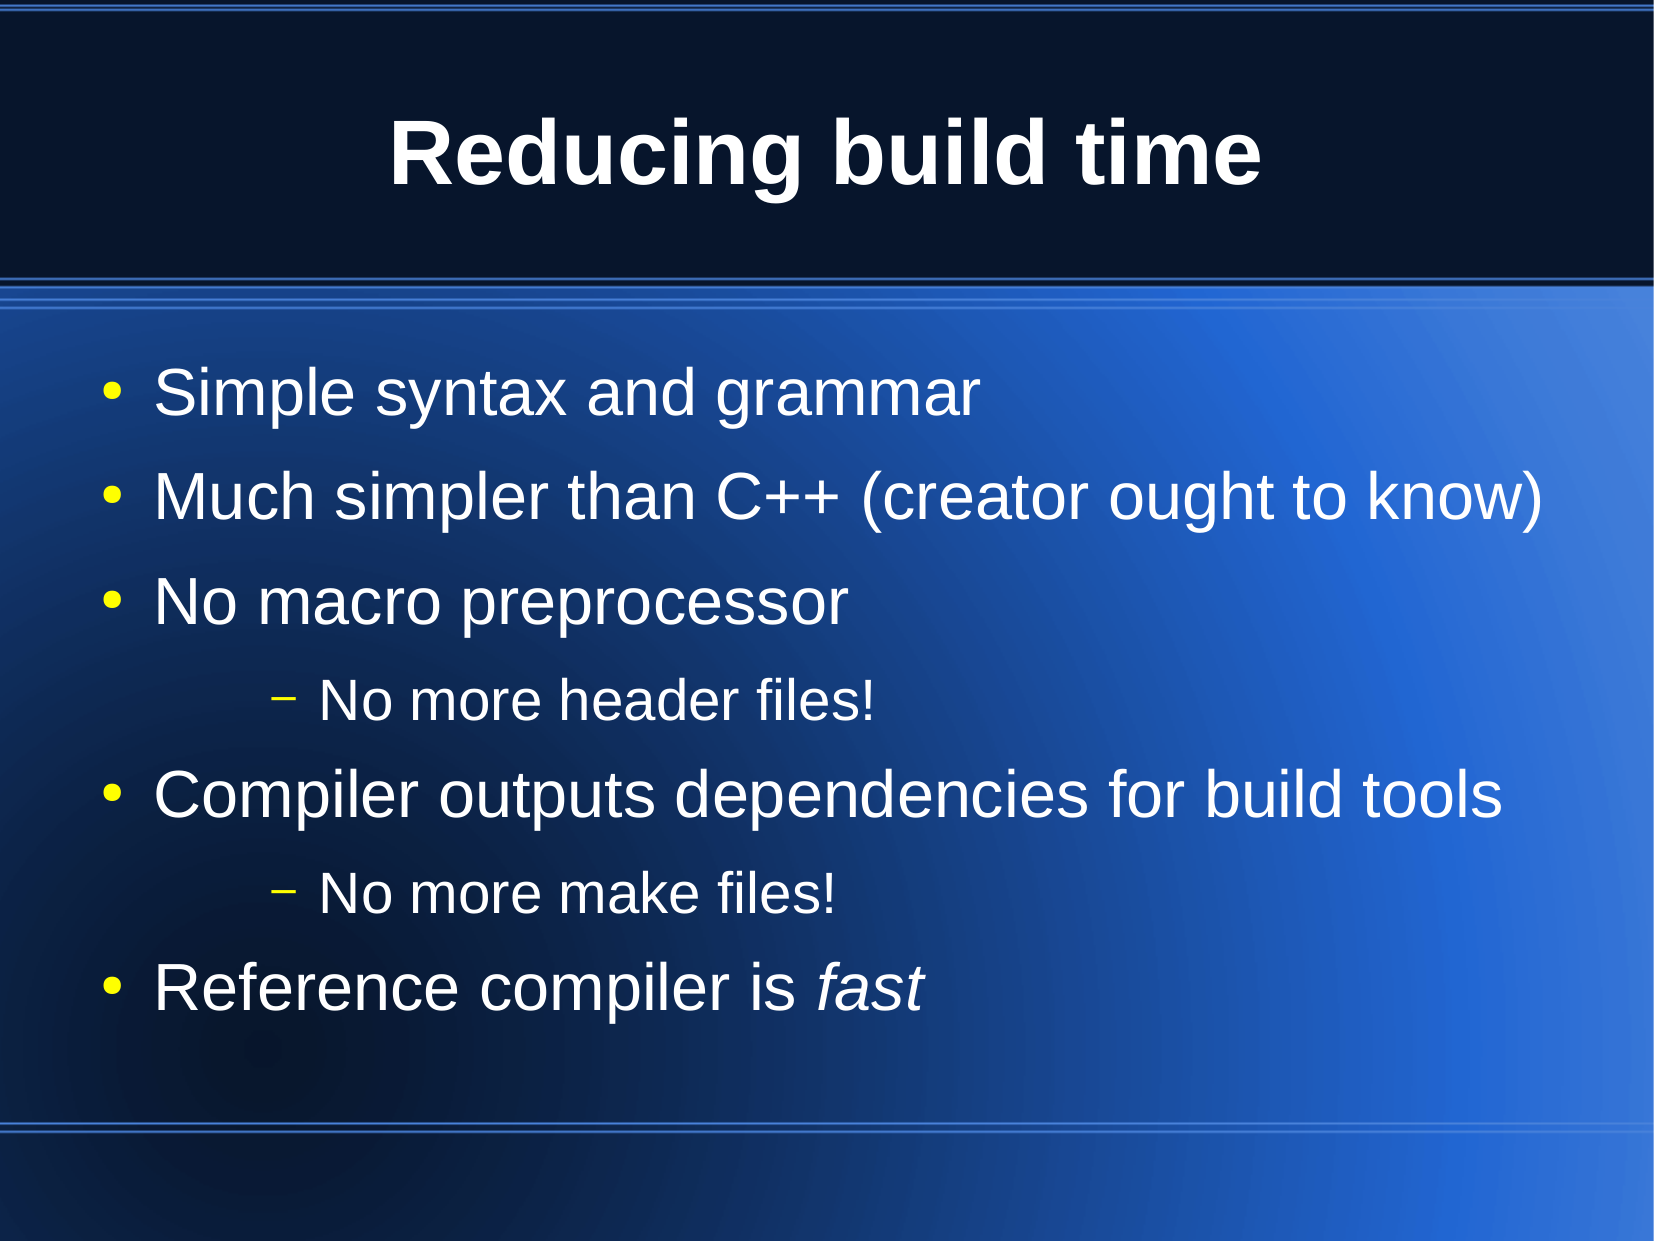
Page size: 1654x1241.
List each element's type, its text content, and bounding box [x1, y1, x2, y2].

picture [0, 0, 1654, 1241]
title Reducing build time [82, 49, 1571, 257]
list Simple syntax and grammar Much simpler than C++ (creator ought to know) No macro preprocessor No more header files! Compiler outputs dependencies for build tools No more make files! Reference compiler is fast [82, 355, 1571, 1058]
